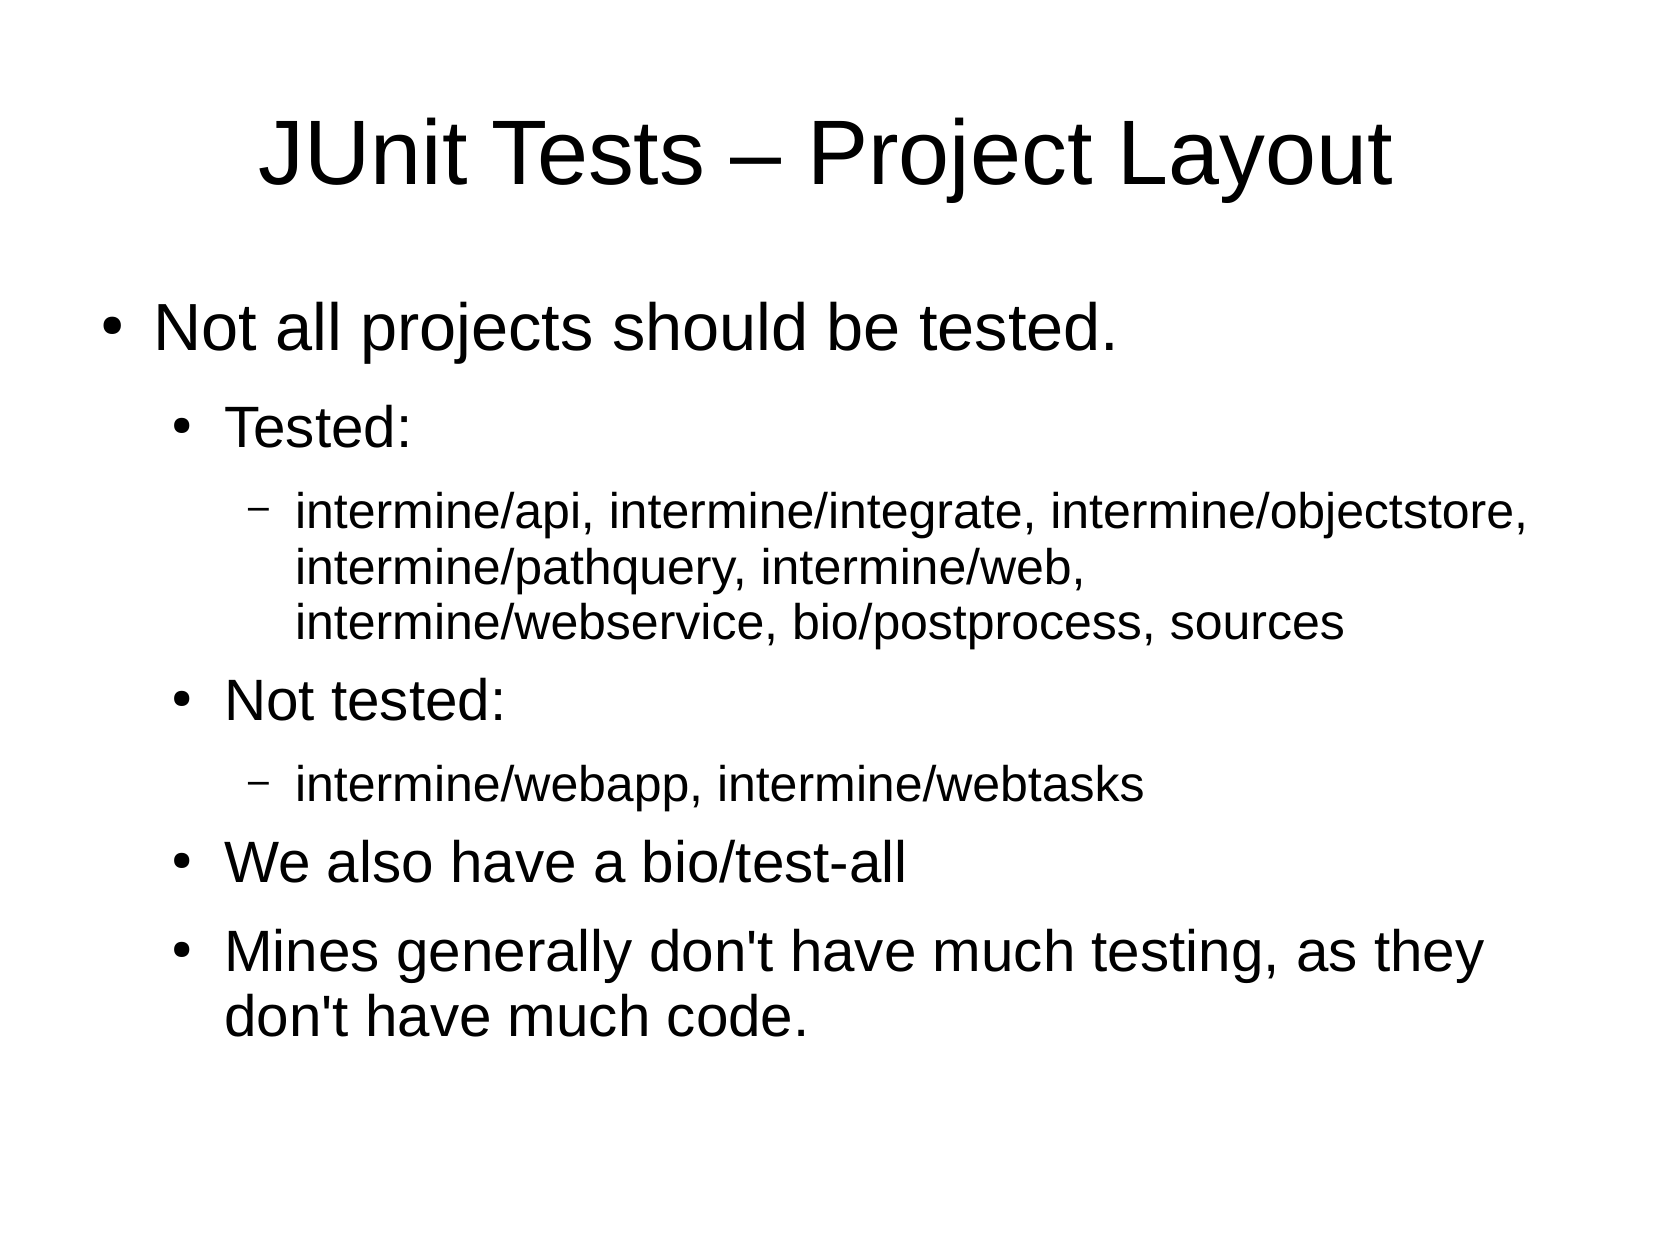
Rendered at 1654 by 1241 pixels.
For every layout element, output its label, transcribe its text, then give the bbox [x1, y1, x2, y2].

list Not all projects should be tested. Tested: intermine/api, intermine/integrate, intermine/objectstore, intermine/pathquery, intermine/web, intermine/webservice, bio/postprocess, sources Not tested: intermine/webapp, intermine/webtasks We also have a bio/test-all Mines generally don't have much testing, as they don't have much code. [82, 290, 1571, 1109]
title JUnit Tests – Project Layout [82, 49, 1571, 257]
